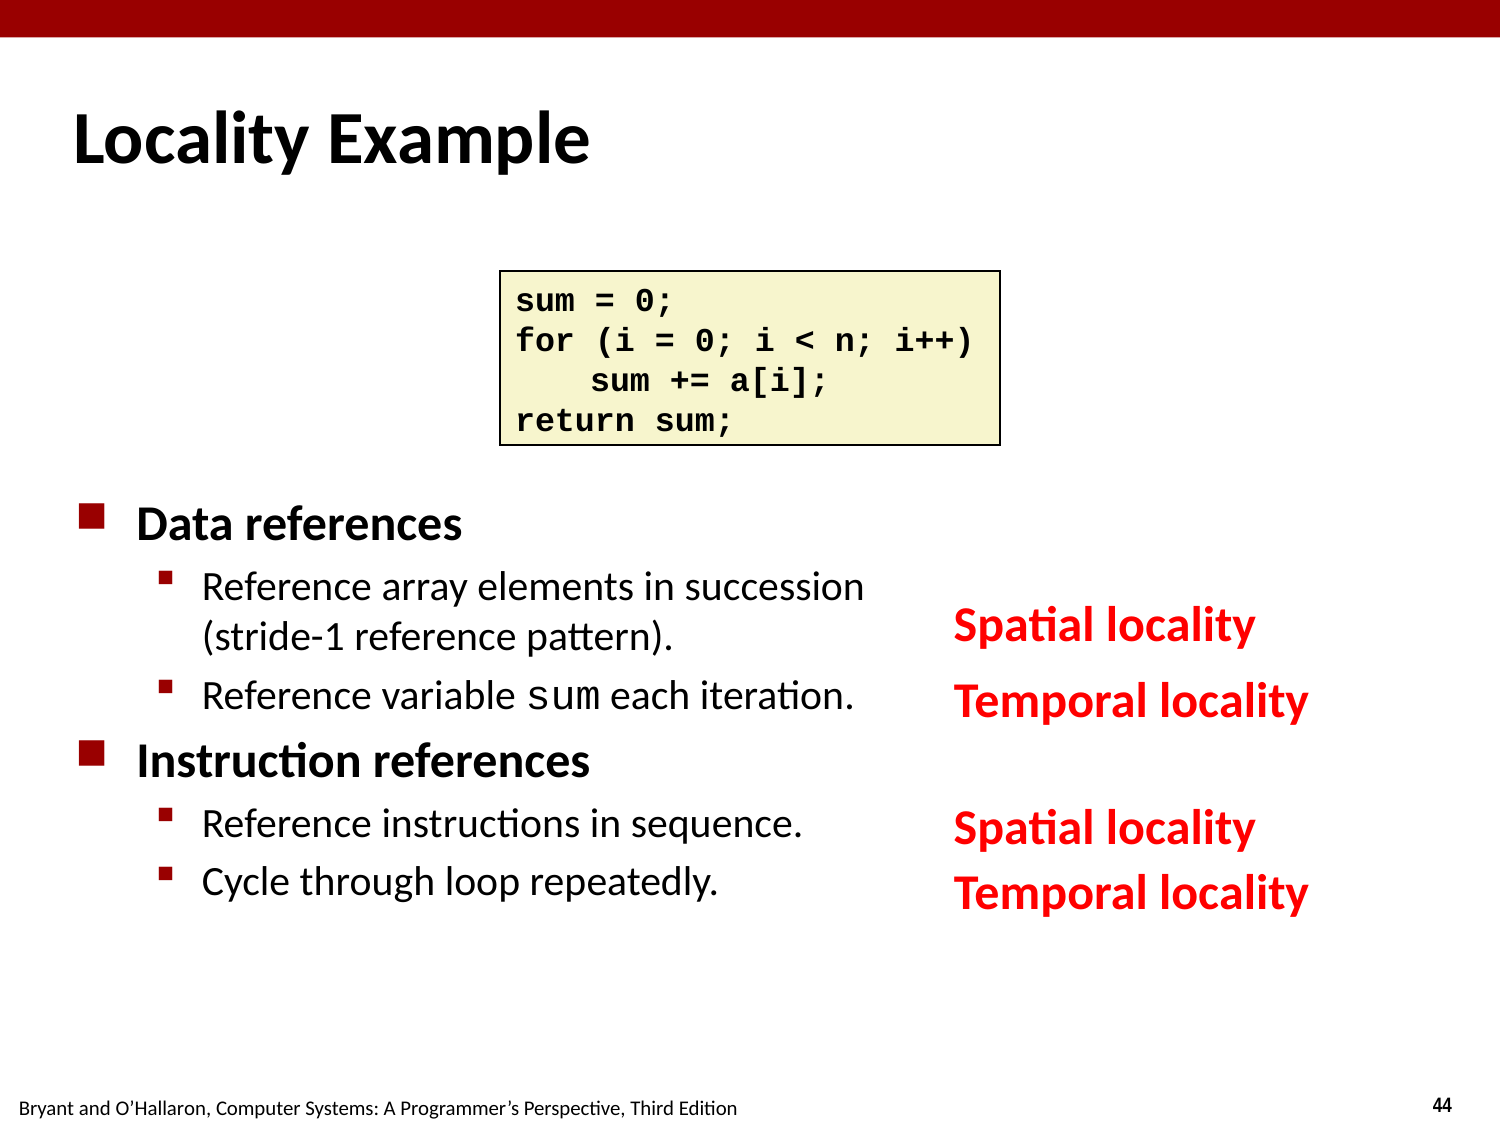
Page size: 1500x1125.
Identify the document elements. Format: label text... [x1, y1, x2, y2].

text_box sum = 0; for (i = 0; i < n; i++) sum += a[i]; return sum; [500, 270, 1000, 446]
list Data references Reference array elements in succession (stride-1 reference pattern). Reference variable sum each iteration. Instruction references Reference instructions in sequence. Cycle through loop repeatedly. [65, 483, 938, 938]
text_box Spatial locality [939, 584, 1272, 659]
text_box Spatial locality [939, 787, 1272, 852]
title Locality Example [58, 71, 1304, 197]
text_box Temporal locality [939, 659, 1325, 735]
text_box Temporal locality [939, 852, 1325, 928]
